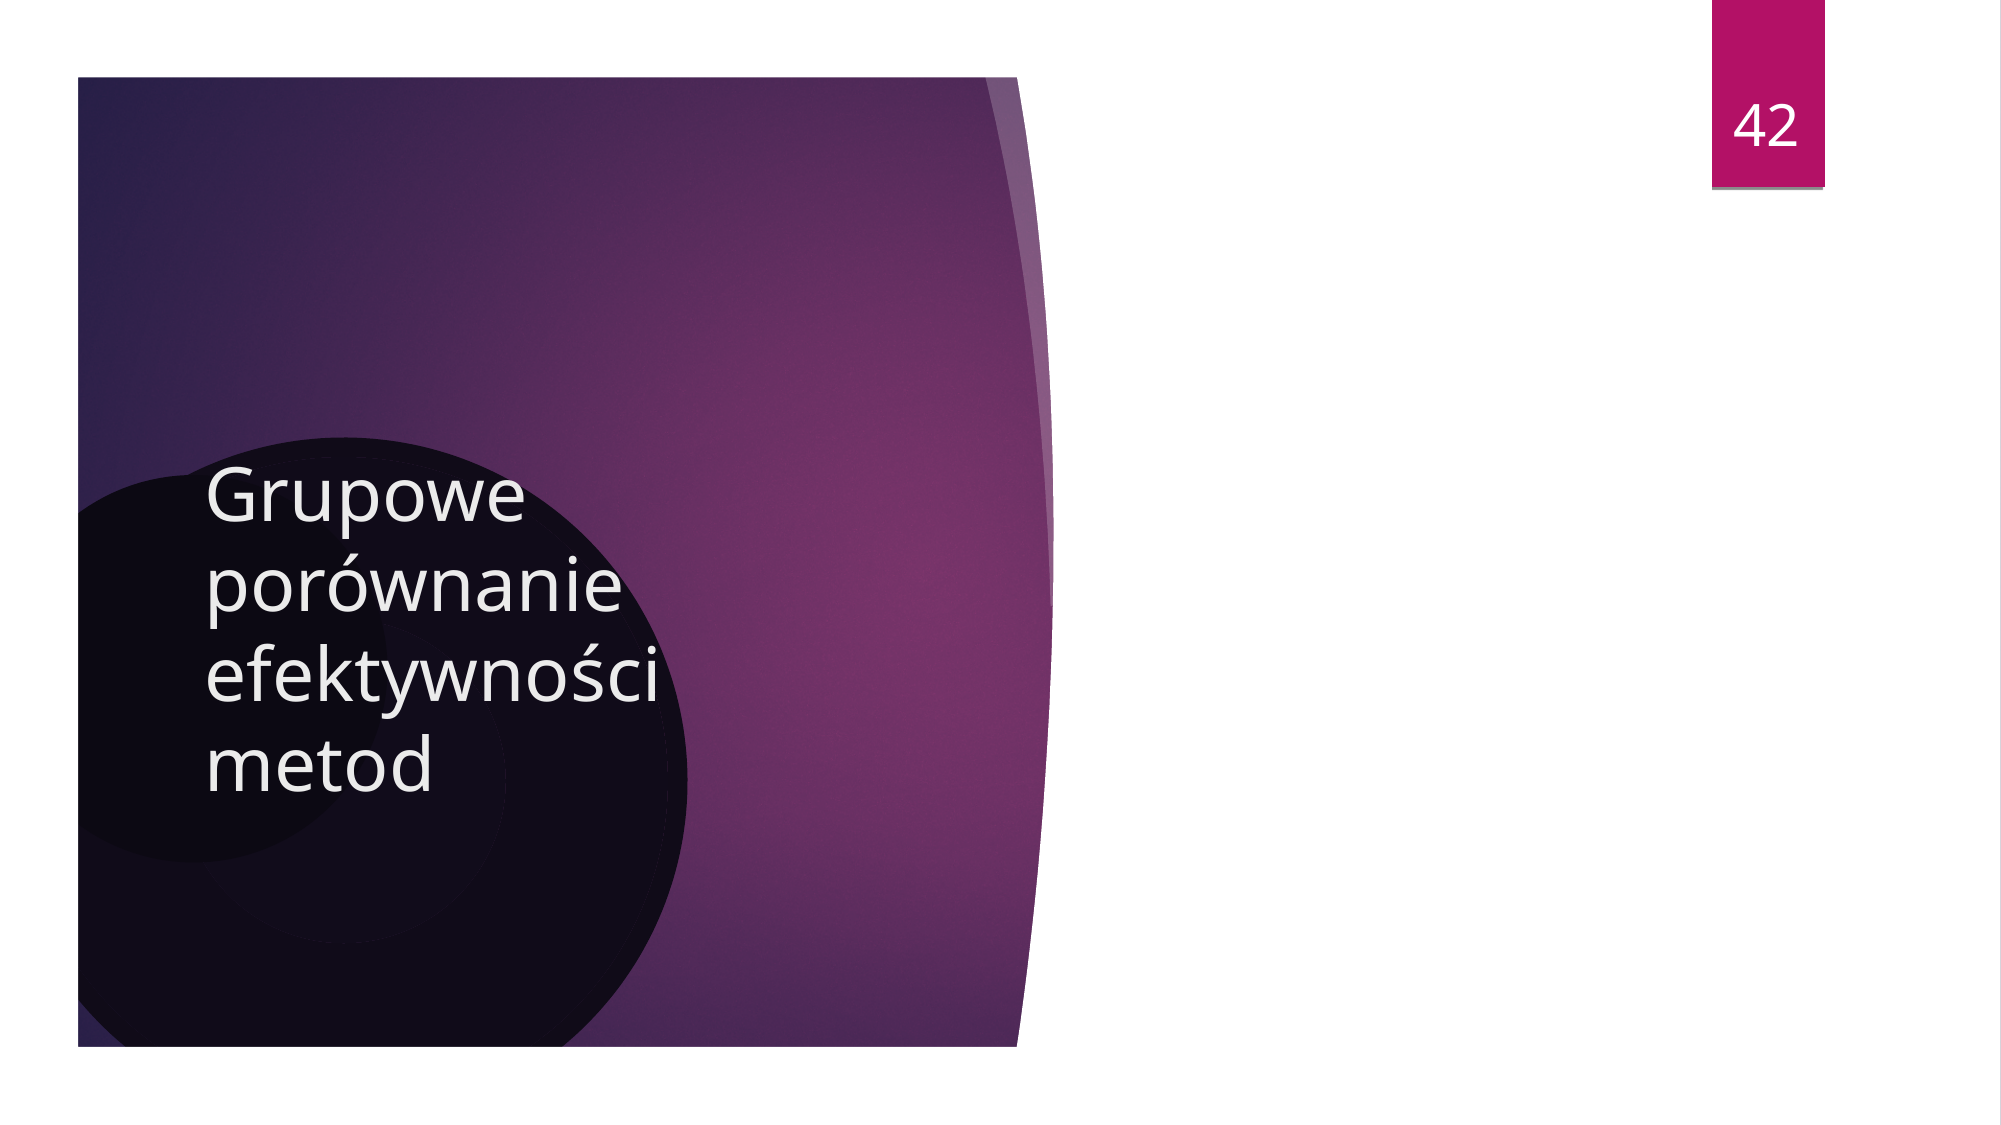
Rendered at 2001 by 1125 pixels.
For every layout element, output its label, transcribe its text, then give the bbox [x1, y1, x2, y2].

title Grupowe porównanie efektywności metod [189, 348, 904, 777]
text_box [1698, 48, 1836, 175]
